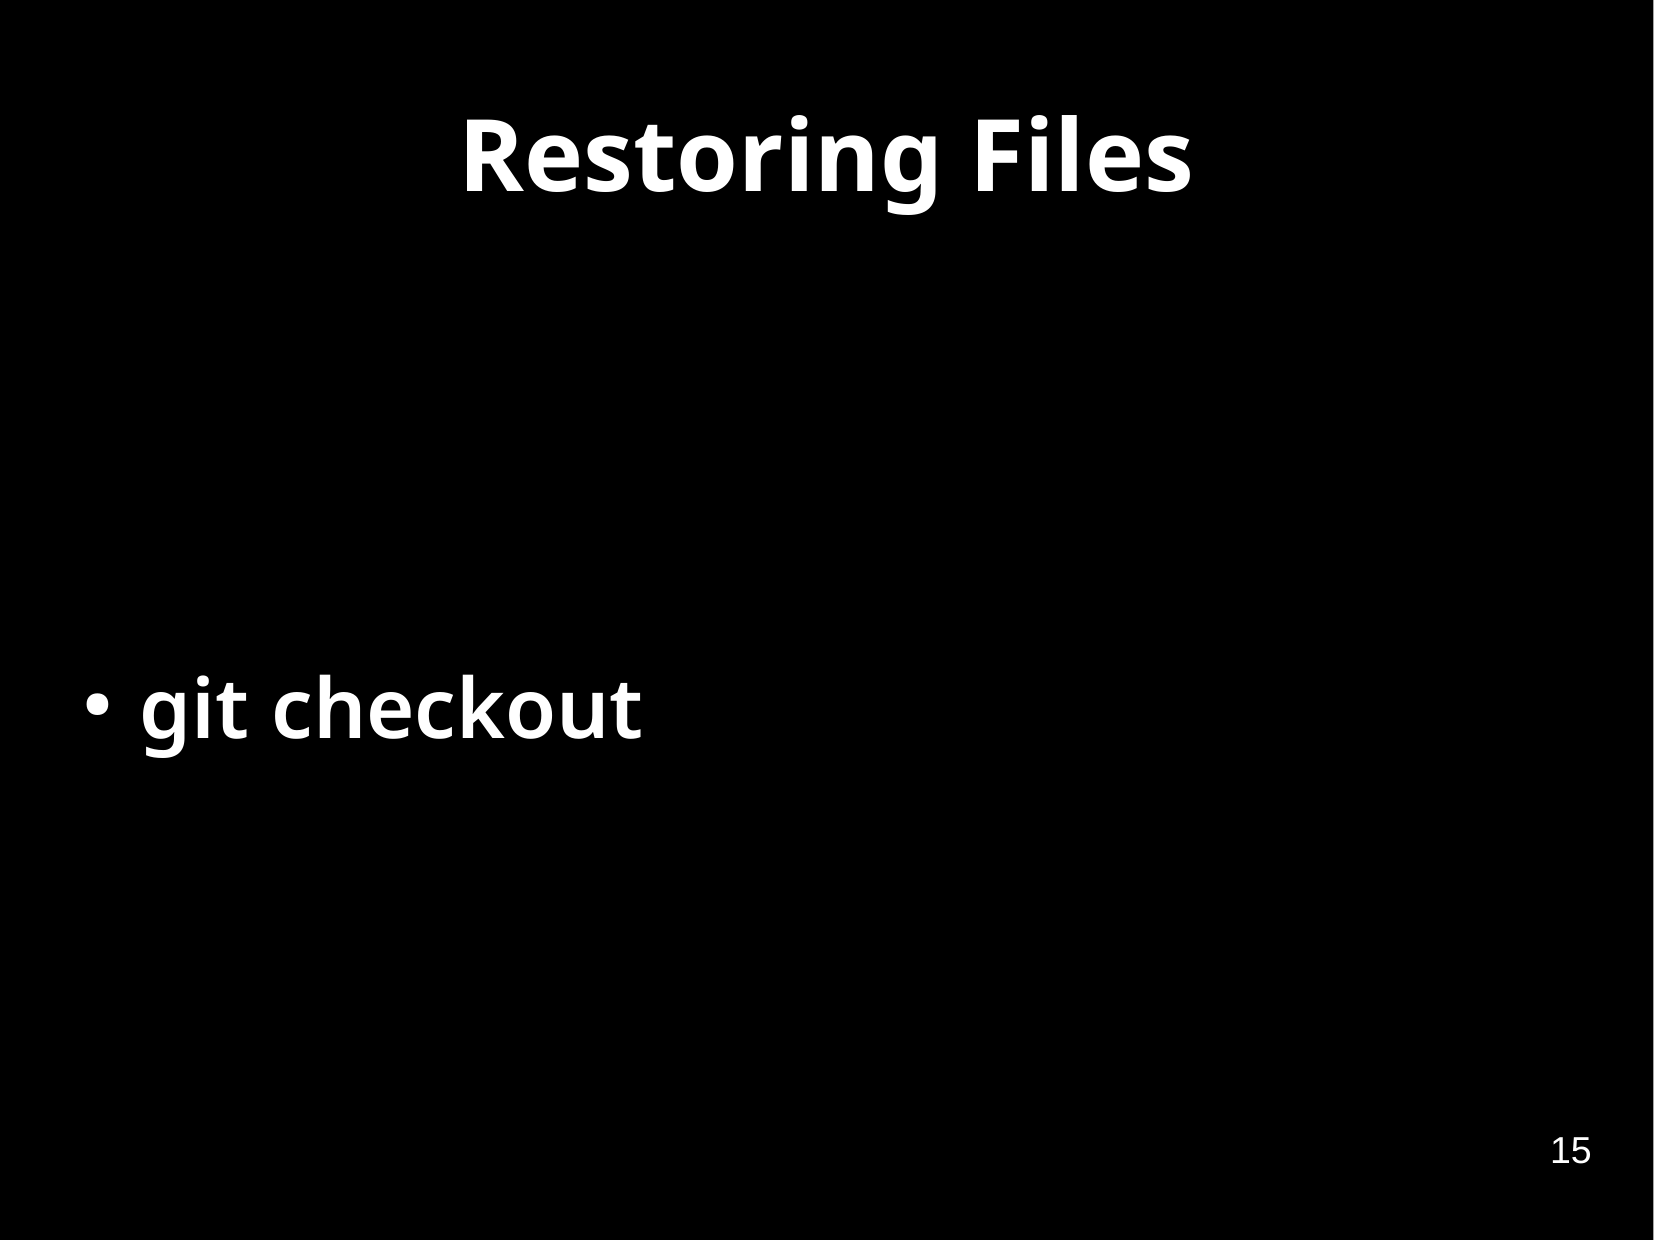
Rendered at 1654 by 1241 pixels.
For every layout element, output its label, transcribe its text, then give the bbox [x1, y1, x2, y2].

title Restoring Files [82, 49, 1571, 257]
subtitle git checkout [82, 290, 1571, 1010]
text_box 15 [1535, 1122, 1607, 1179]
